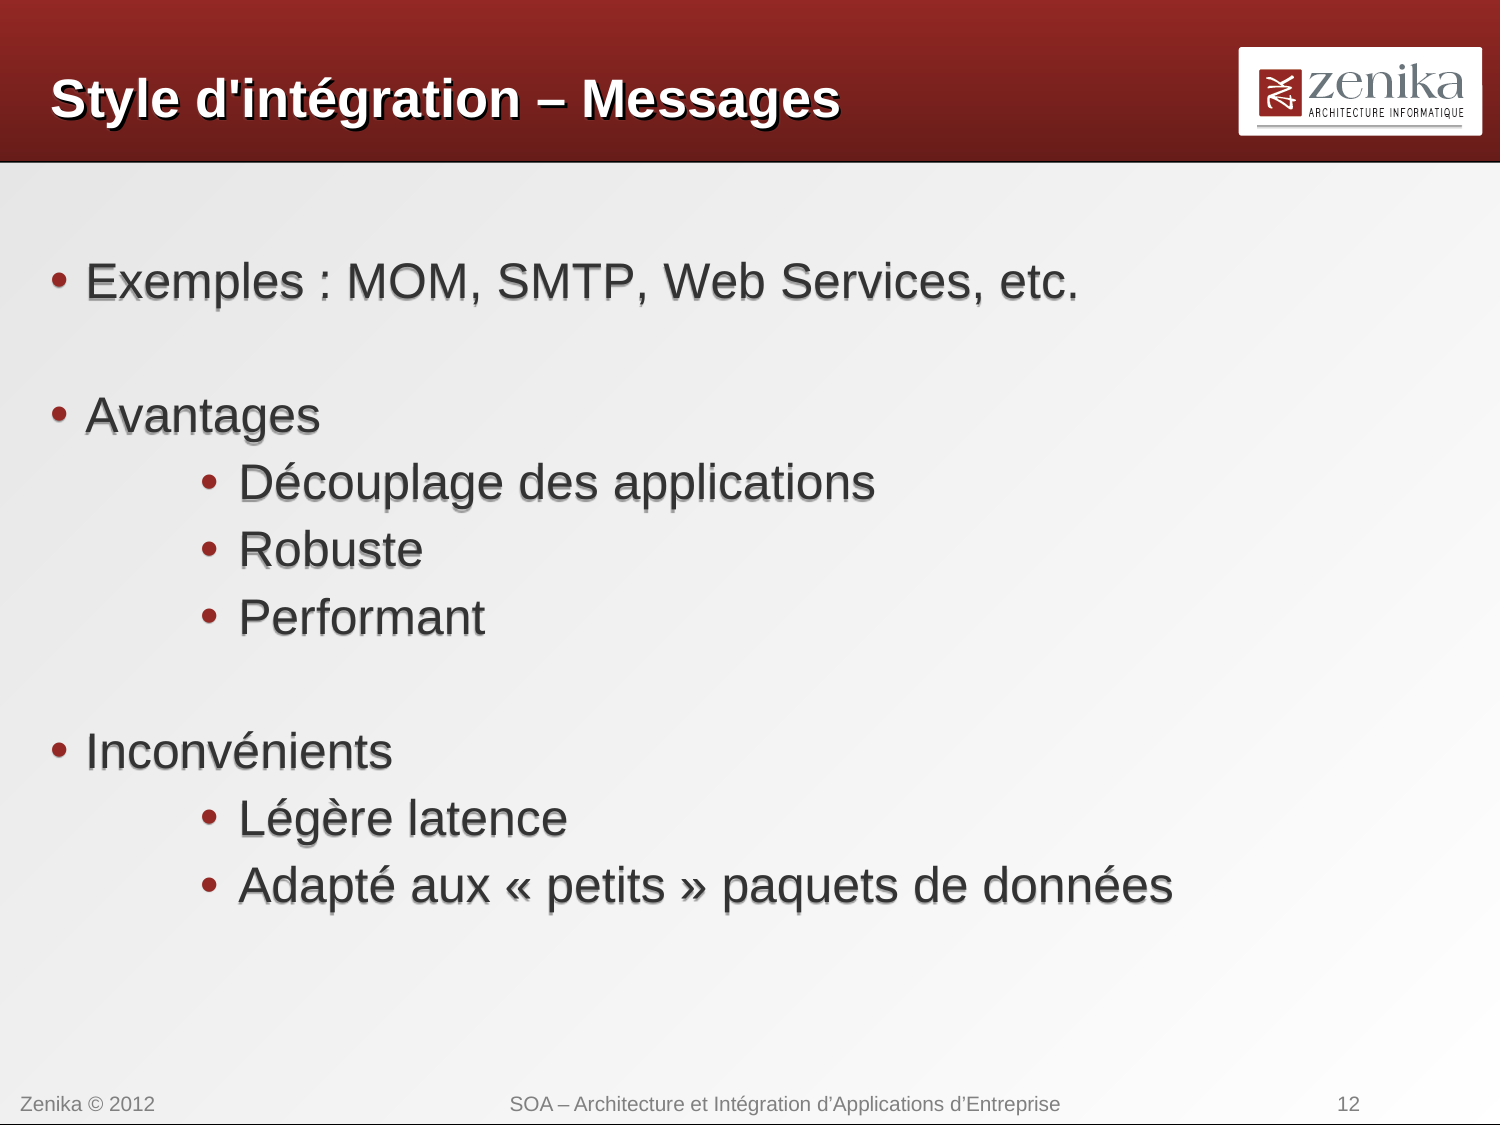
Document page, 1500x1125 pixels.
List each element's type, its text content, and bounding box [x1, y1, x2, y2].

title Style d'intégration – Messages [50, 15, 1206, 180]
list Exemples : MOM, SMTP, Web Services, etc. Avantages Découplage des applications Robuste Performant Inconvénients Légère latence Adapté aux « petits » paquets de données [50, 249, 1435, 1079]
